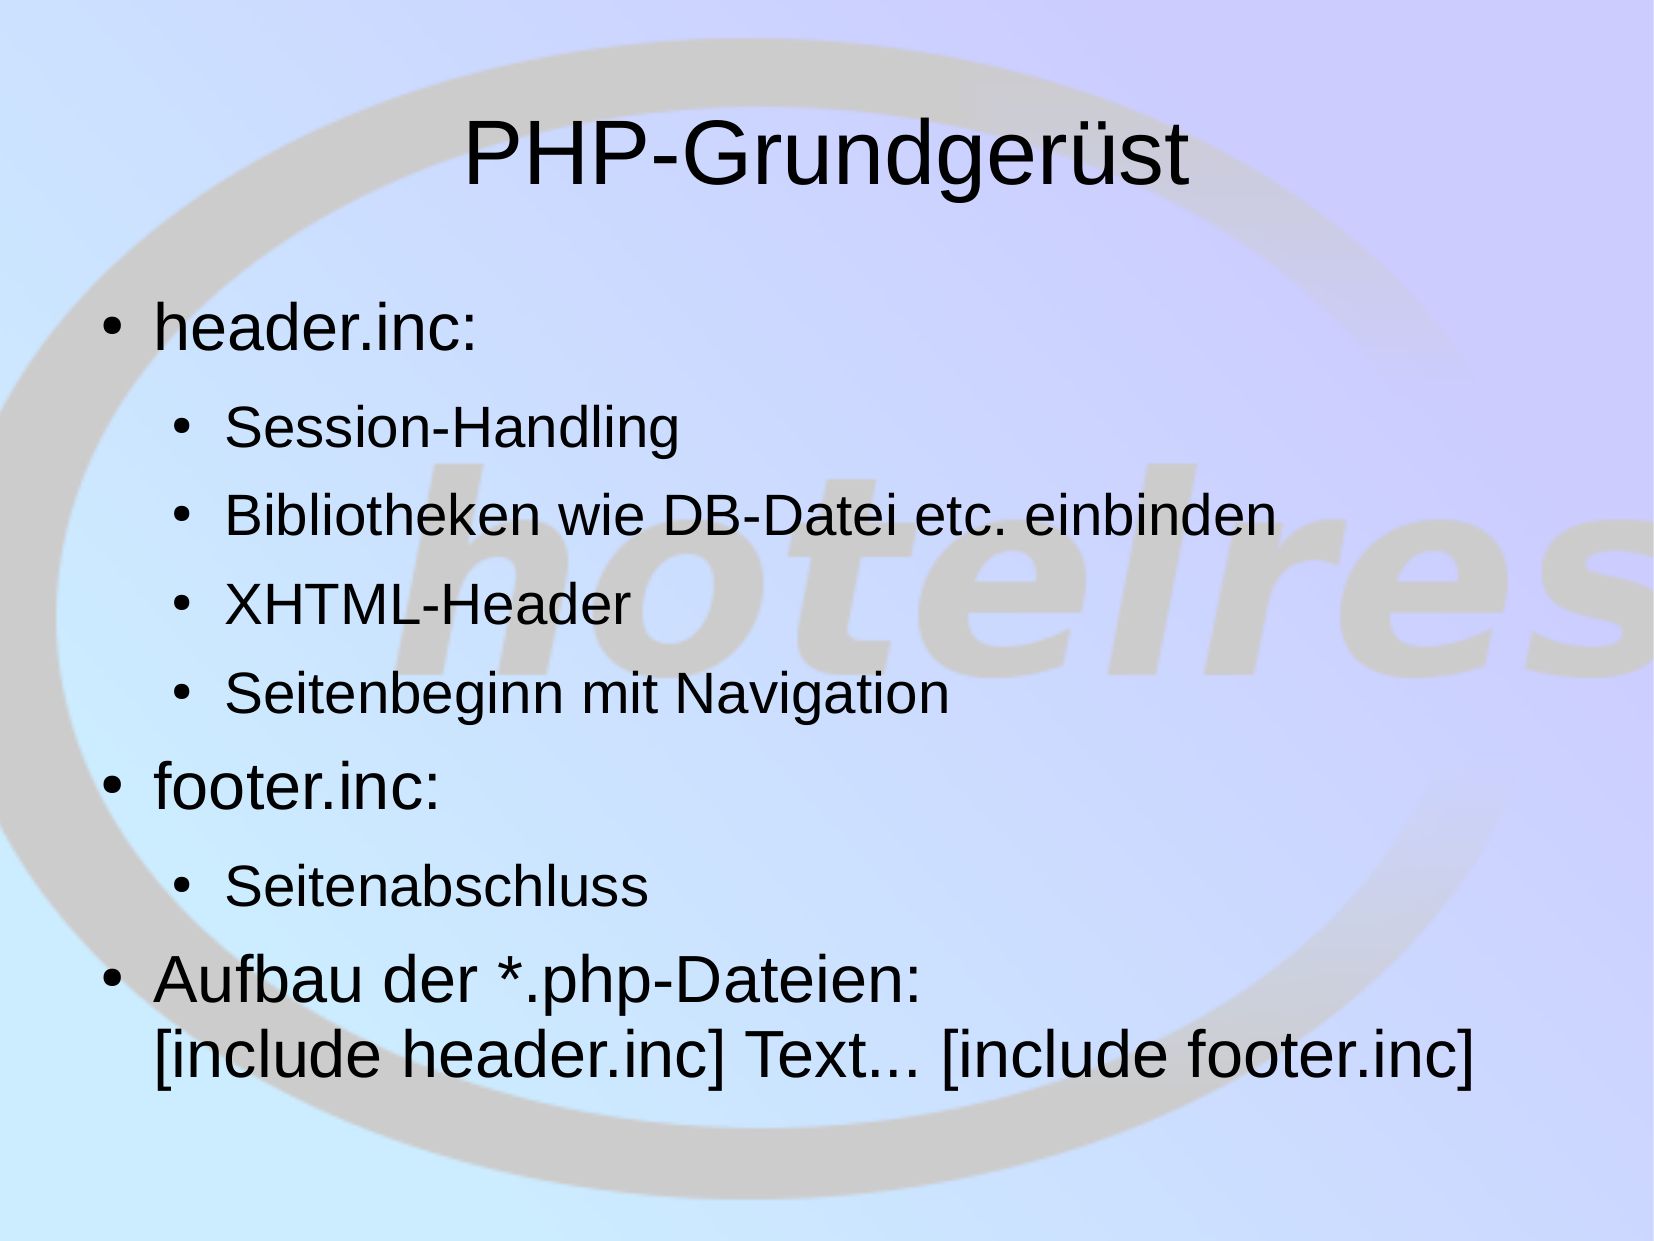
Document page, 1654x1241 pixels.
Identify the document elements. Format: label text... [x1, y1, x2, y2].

picture [0, 0, 1654, 1241]
list header.inc: Session-Handling Bibliotheken wie DB-Datei etc. einbinden XHTML-Header Seitenbeginn mit Navigation footer.inc: Seitenabschluss Aufbau der *.php-Dateien: [include header.inc] Text... [include footer.inc] [82, 290, 1571, 1109]
title PHP-Grundgerüst [82, 56, 1571, 250]
